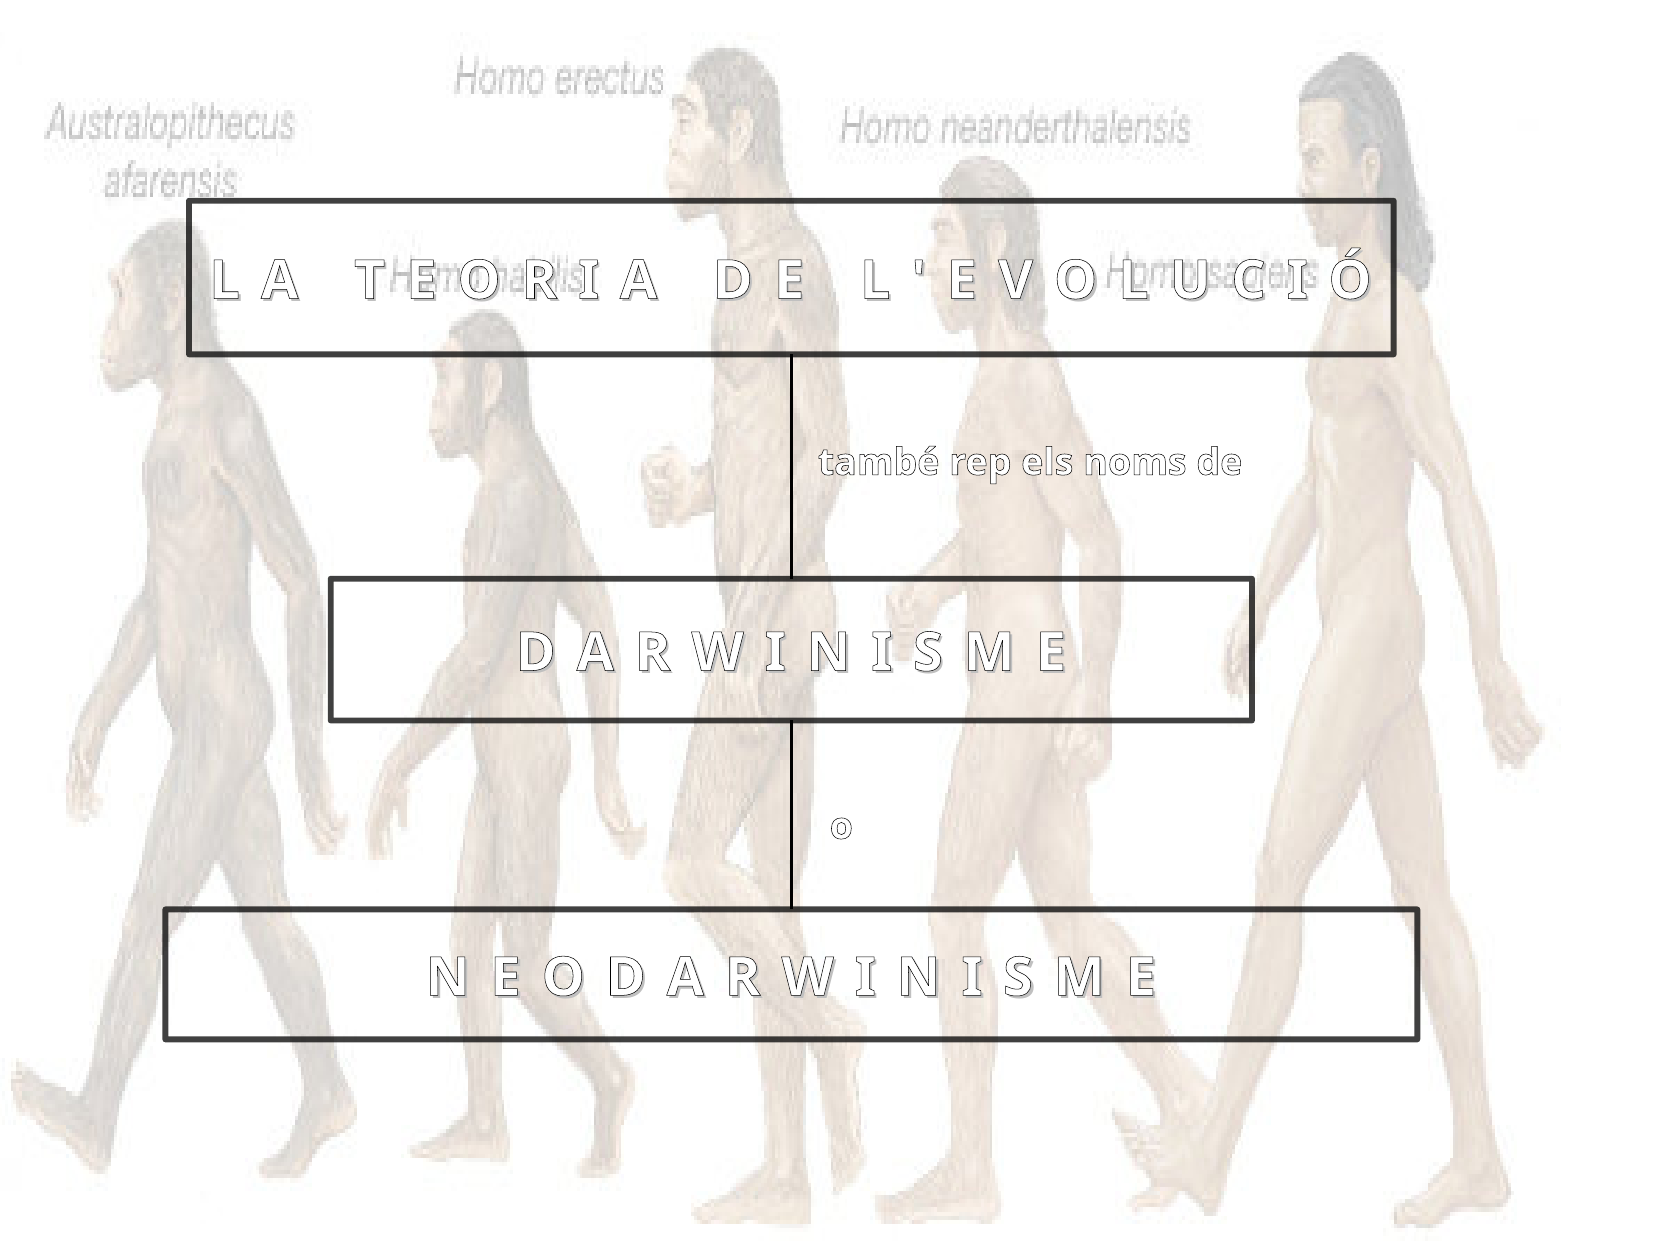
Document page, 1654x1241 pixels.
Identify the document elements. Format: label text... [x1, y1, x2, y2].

text_box NEODARWINISME [165, 909, 1418, 1040]
text_box LA TEORIA DE L'EVOLUCIÓ [188, 200, 1394, 355]
picture [0, 0, 1654, 1241]
text_box o [814, 791, 1276, 849]
text_box DARWINISME [330, 578, 1252, 721]
text_box també rep els noms de [803, 427, 1512, 485]
